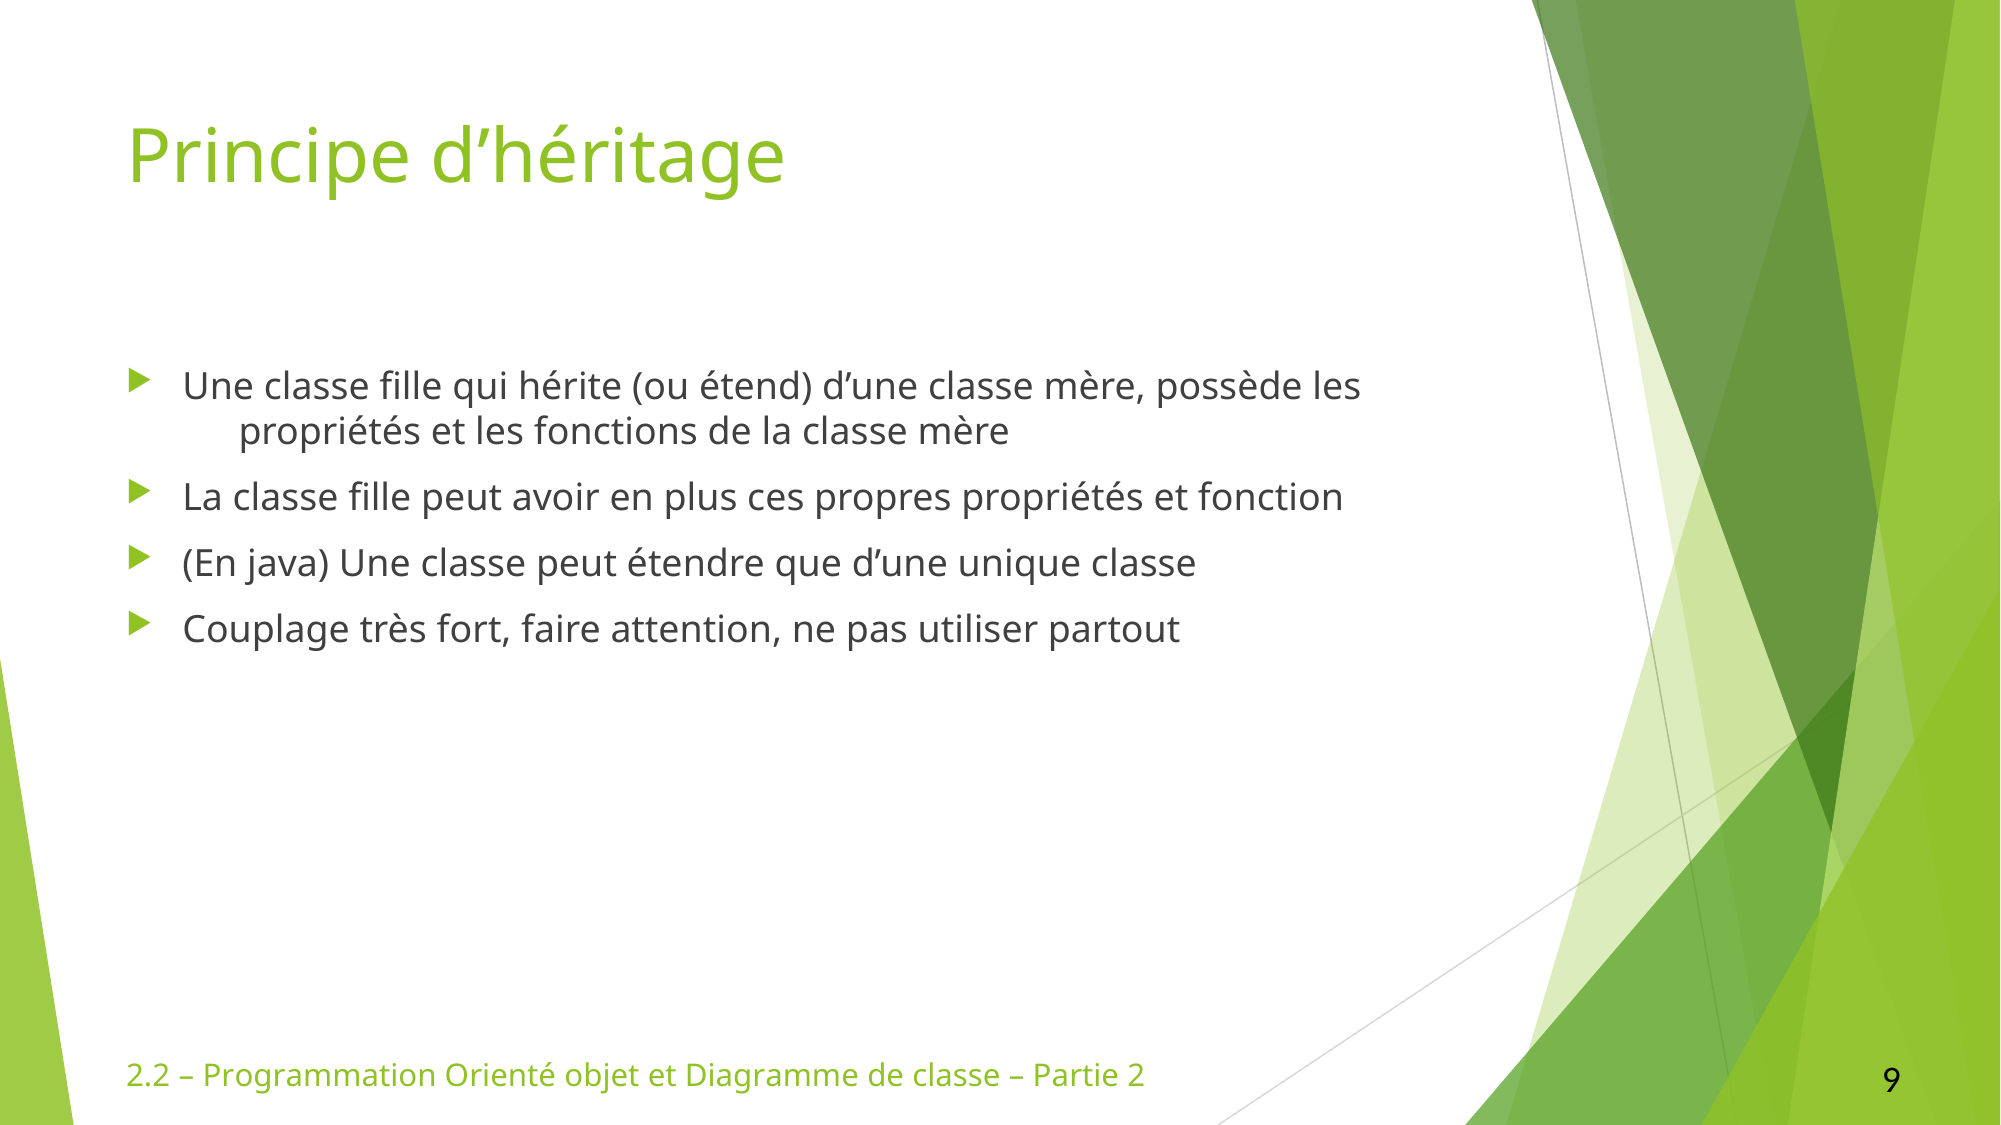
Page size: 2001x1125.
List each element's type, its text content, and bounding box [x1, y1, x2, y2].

list Une classe fille qui hérite (ou étend) d’une classe mère, possède les propriétés et les fonctions de la classe mère La classe fille peut avoir en plus ces propres propriétés et fonction (En java) Une classe peut étendre que d’une unique classe Couplage très fort, faire attention, ne pas utiliser partout [111, 354, 1522, 992]
title Principe d’héritage [111, 99, 1522, 317]
text_box 2.2 – Programmation Orienté objet et Diagramme de classe – Partie 2 [111, 1047, 1210, 1109]
text_box [1866, 1047, 1979, 1108]
